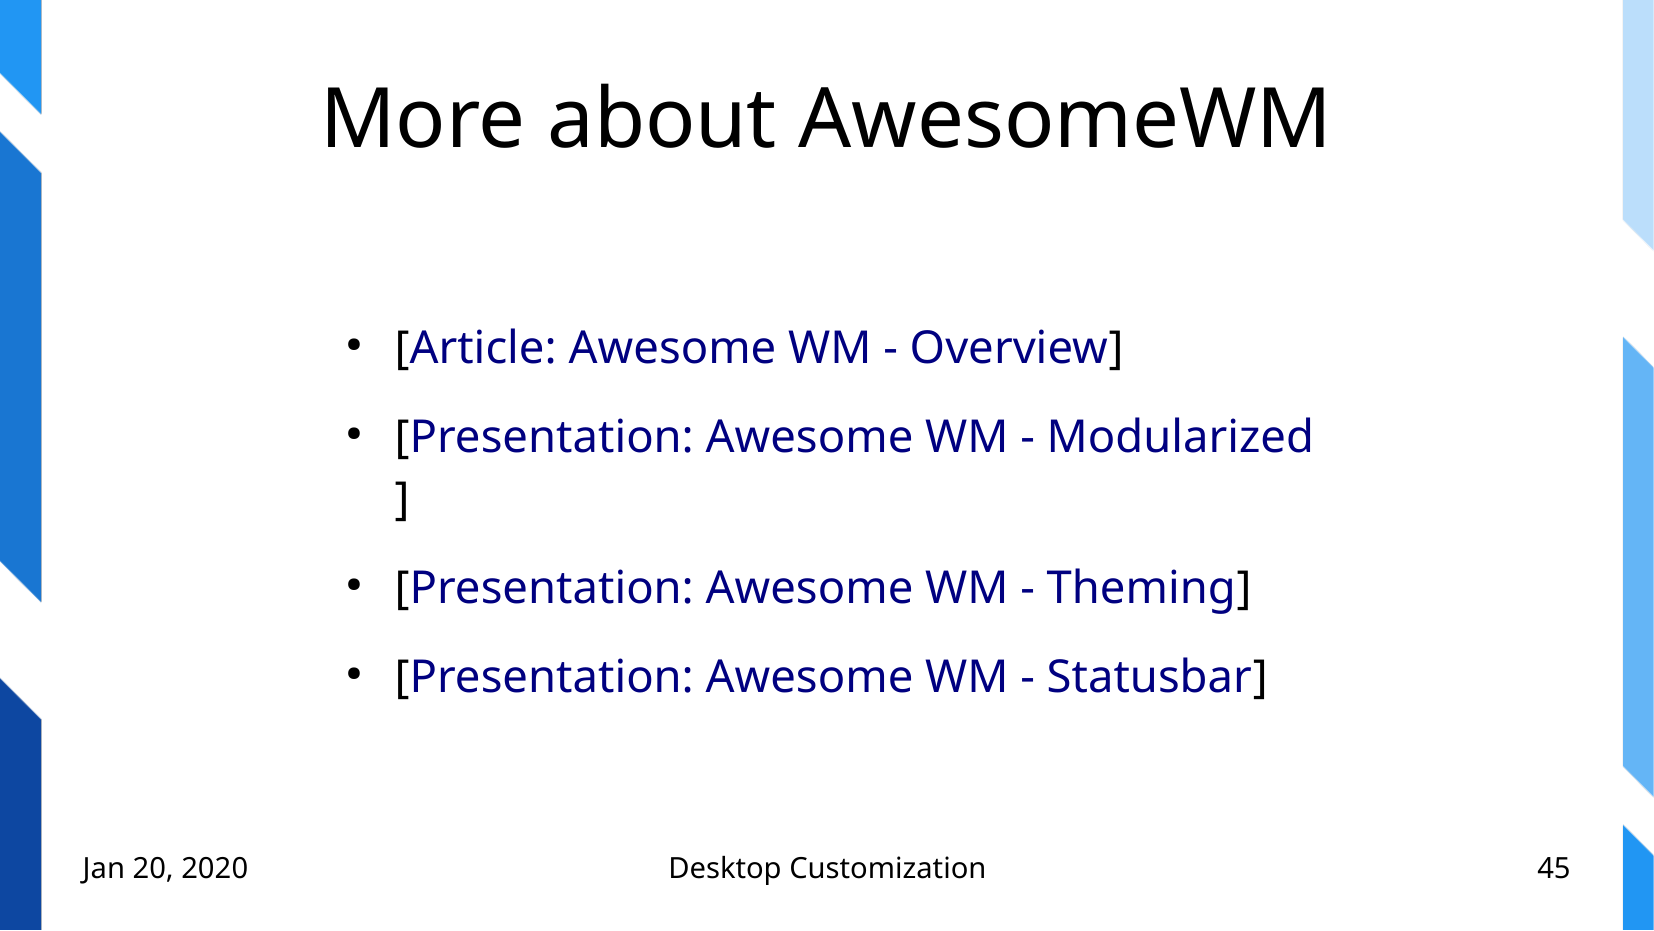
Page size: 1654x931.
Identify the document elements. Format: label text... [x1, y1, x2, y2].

list [Article: Awesome WM - Overview] [Presentation: Awesome WM - Modularized] [Presentation: Awesome WM - Theming] [Presentation: Awesome WM - Statusbar] [330, 315, 1321, 758]
picture [0, 0, 1654, 930]
title More about AwesomeWM [82, 37, 1571, 193]
